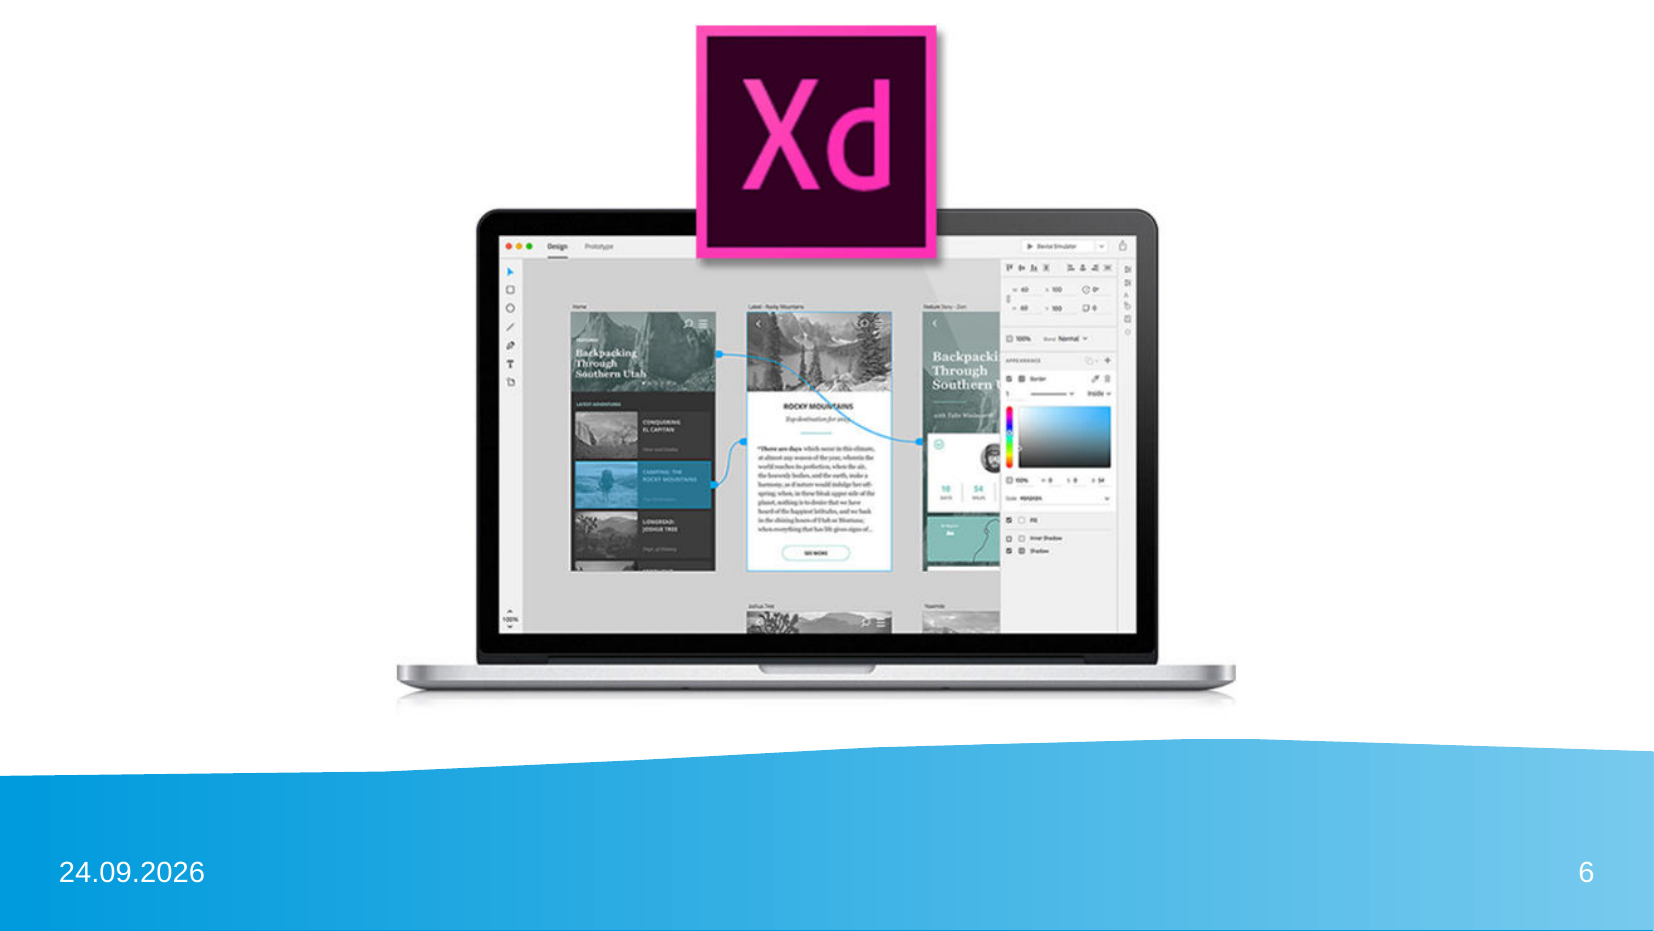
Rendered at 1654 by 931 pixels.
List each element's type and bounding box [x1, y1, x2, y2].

picture [333, 13, 1300, 739]
